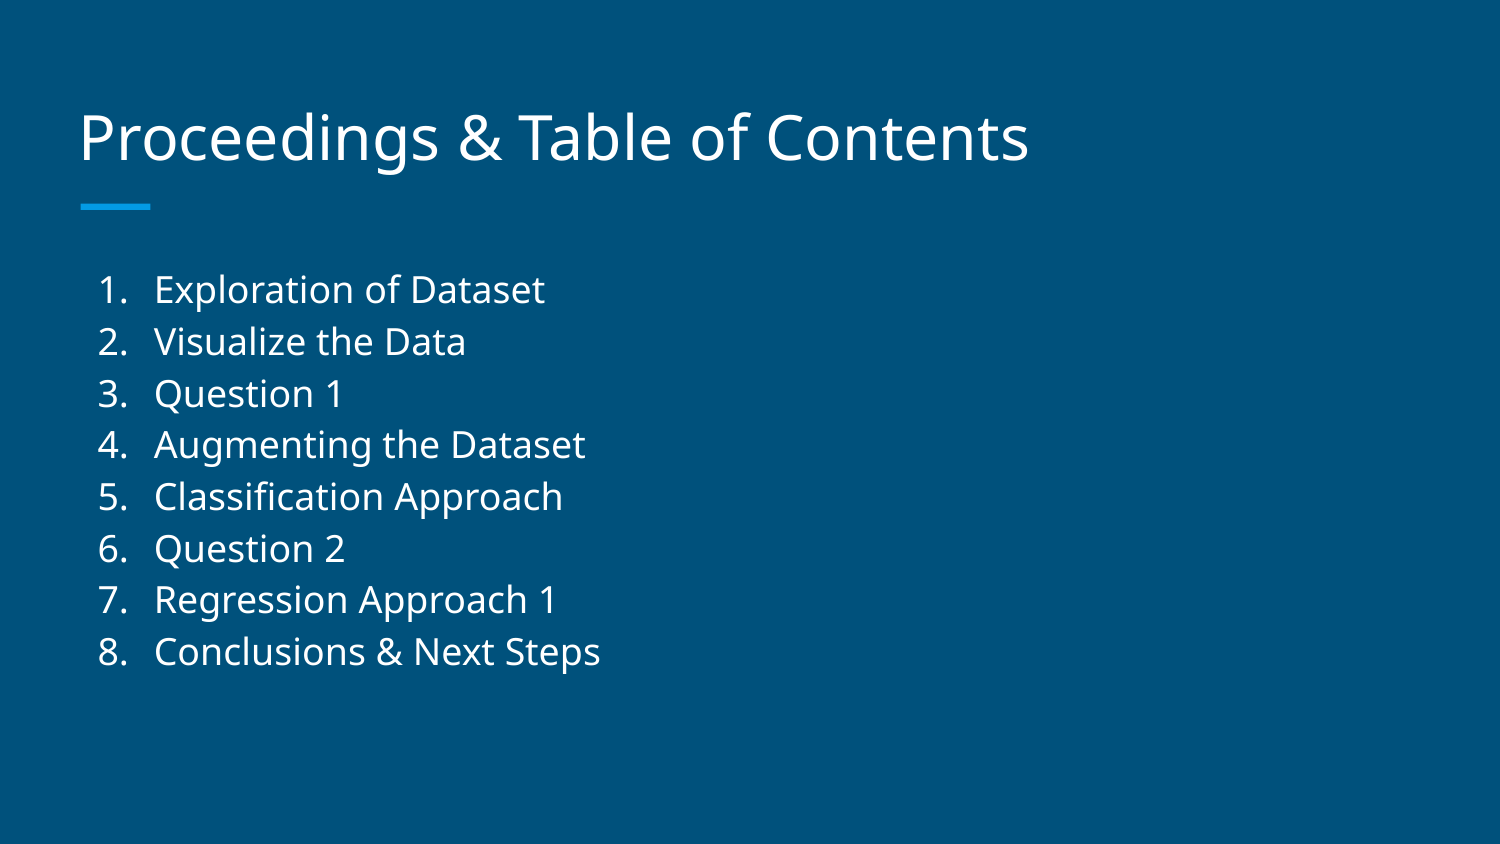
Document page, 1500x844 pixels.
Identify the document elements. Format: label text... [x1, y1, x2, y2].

list Exploration of Dataset Visualize the Data Question 1 Augmenting the Dataset Classification Approach Question 2 Regression Approach 1 Conclusions & Next Steps [63, 244, 1437, 750]
title Proceedings & Table of Contents [63, 75, 1437, 188]
